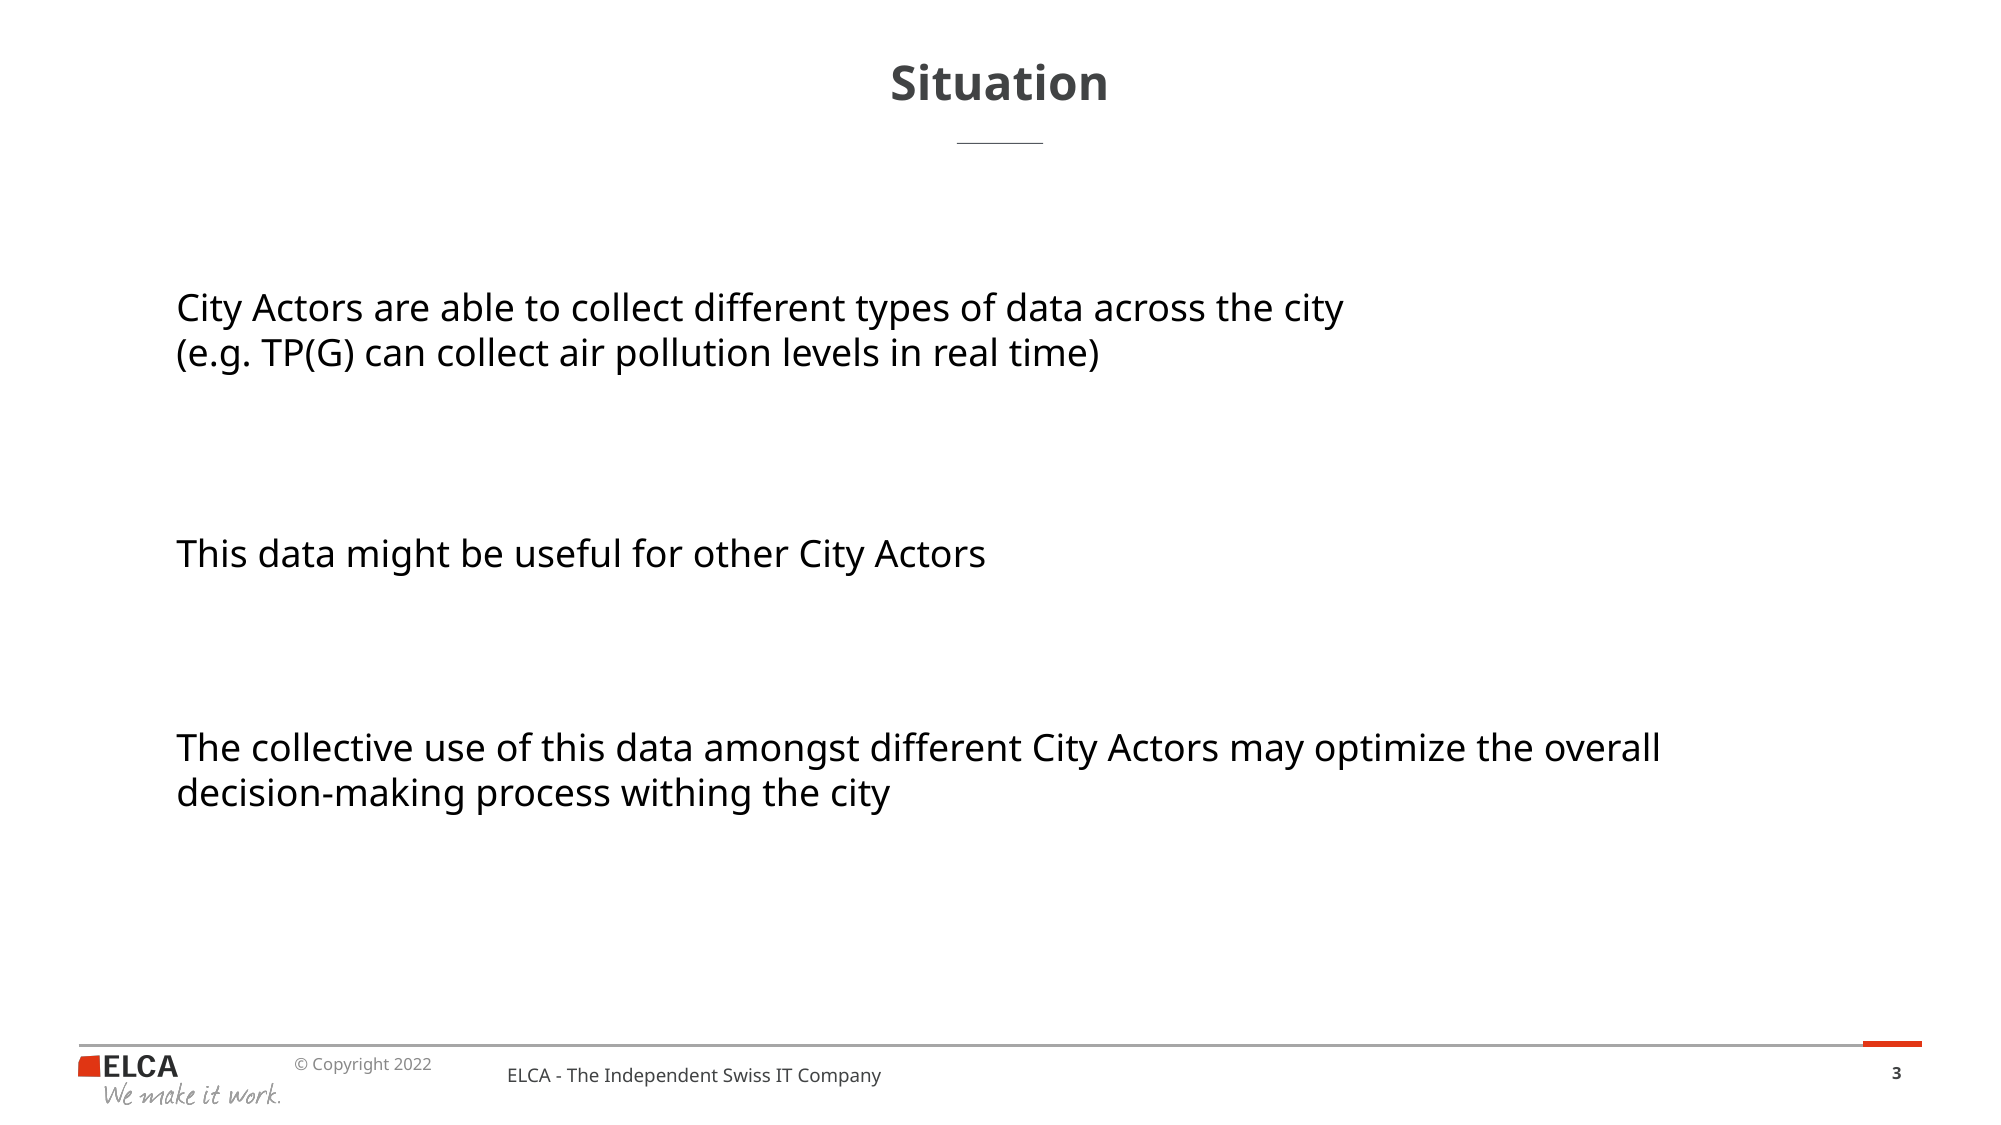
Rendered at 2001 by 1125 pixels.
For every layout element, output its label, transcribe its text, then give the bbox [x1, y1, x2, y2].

text_box [1860, 1045, 1934, 1105]
text_box This data might be useful for other City Actors [161, 522, 1839, 584]
text_box City Actors are able to collect different types of data across the city (e.g. TP(G) can collect air pollution levels in real time) [161, 276, 1839, 383]
text_box ELCA - The Independent Swiss IT Company [492, 1045, 1860, 1105]
text_box The collective use of this data amongst different City Actors may optimize the overall decision-making process withing the city [161, 716, 1839, 823]
title Situation [93, 51, 1907, 144]
